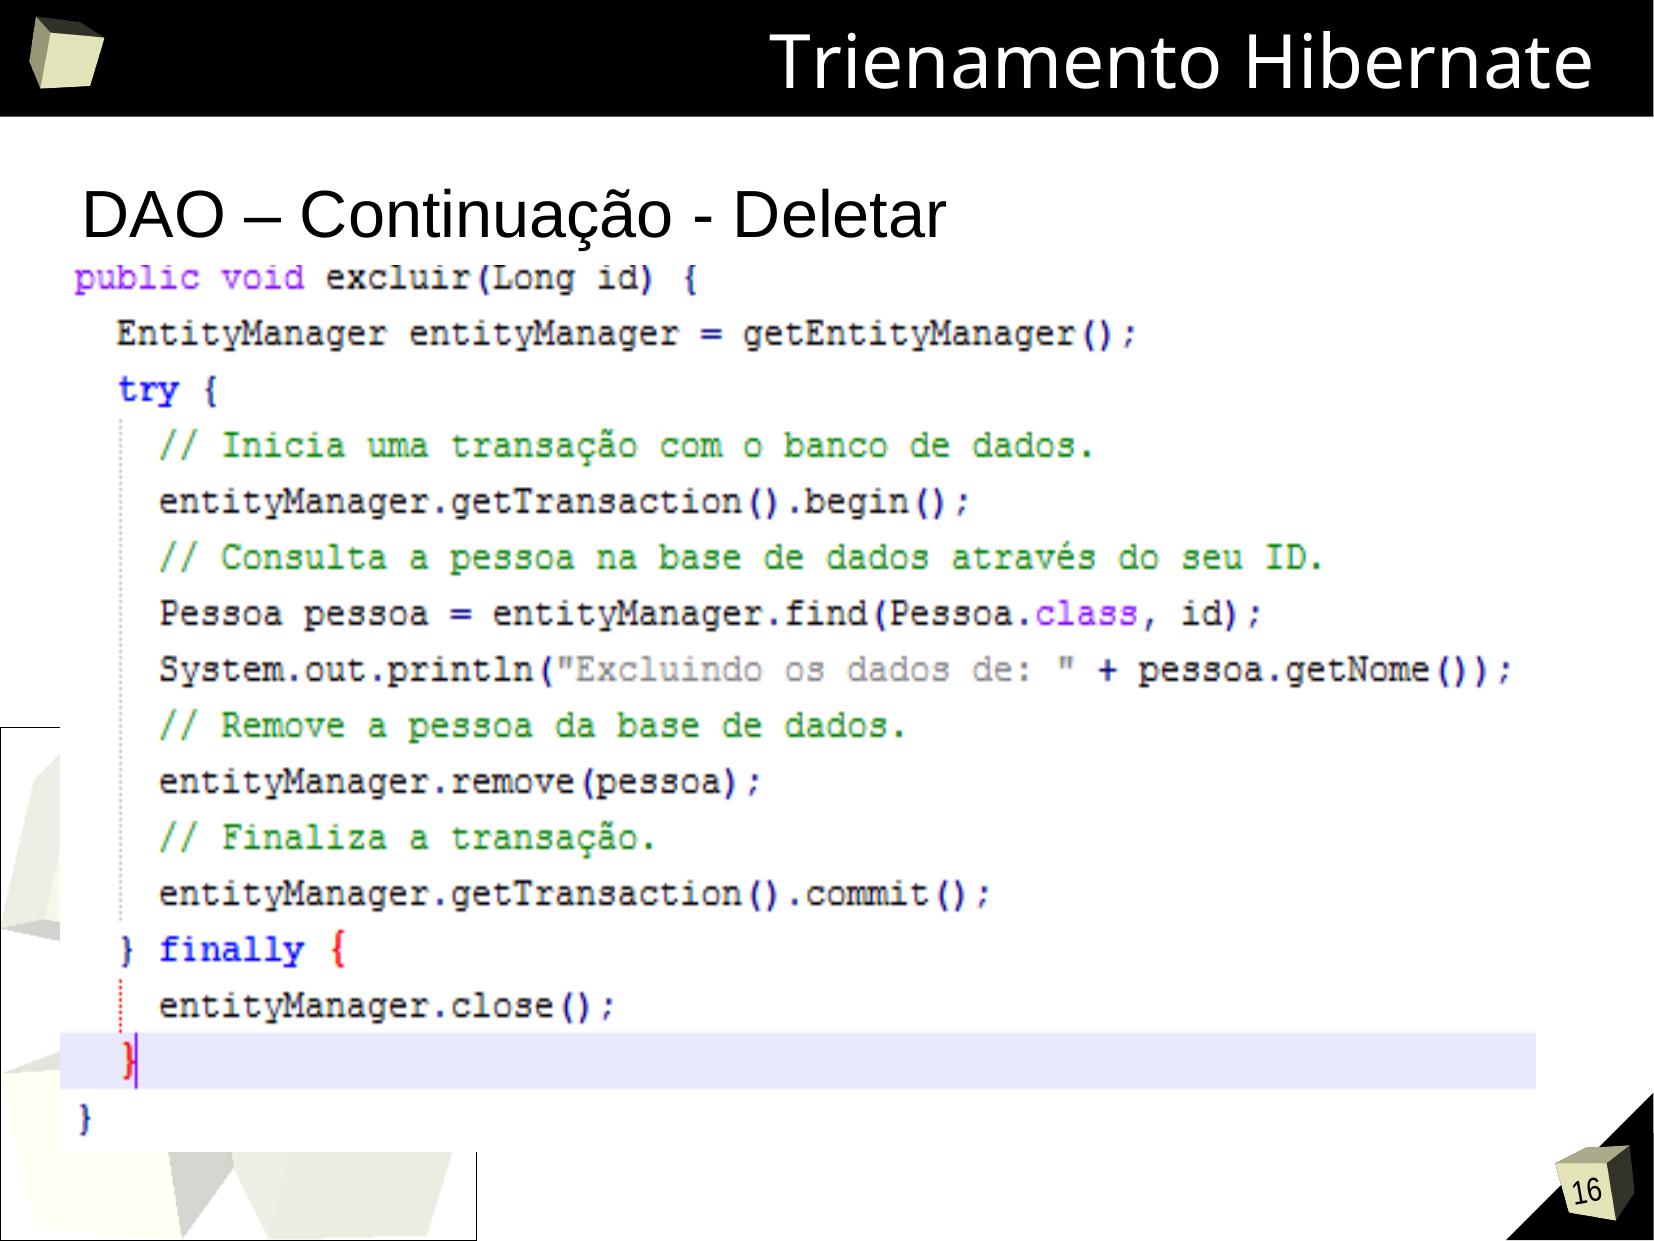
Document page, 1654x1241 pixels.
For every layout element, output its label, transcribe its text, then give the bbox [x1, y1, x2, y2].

list DAO – Continuação - Deletar [44, 177, 1611, 1214]
picture [60, 265, 1536, 1152]
title Trienamento Hibernate [118, 0, 1595, 119]
picture [1, 728, 476, 1240]
